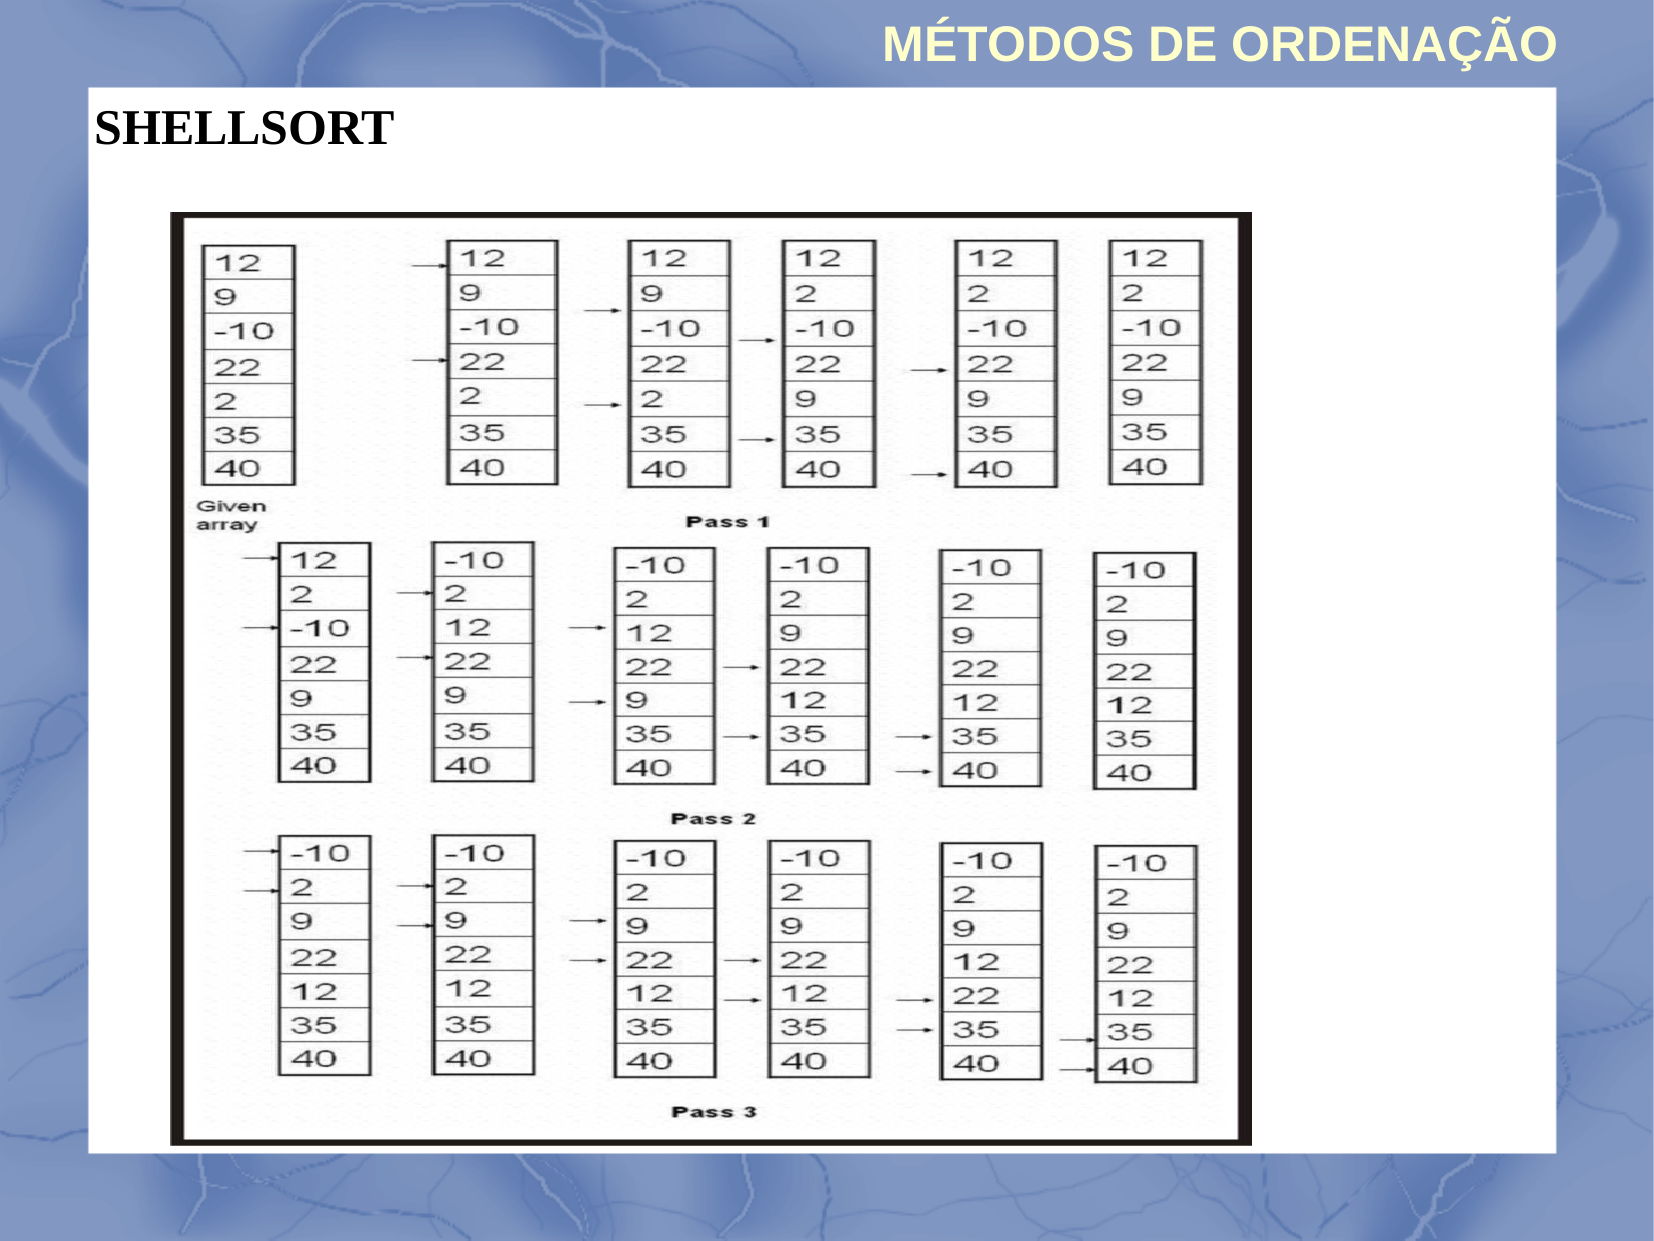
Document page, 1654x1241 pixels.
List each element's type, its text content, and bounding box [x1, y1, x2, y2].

text_box MÉTODOS DE ORDENAÇÃO [141, 0, 1559, 83]
picture [0, 0, 1654, 1241]
text_box SHELLSORT [94, 94, 1548, 1146]
